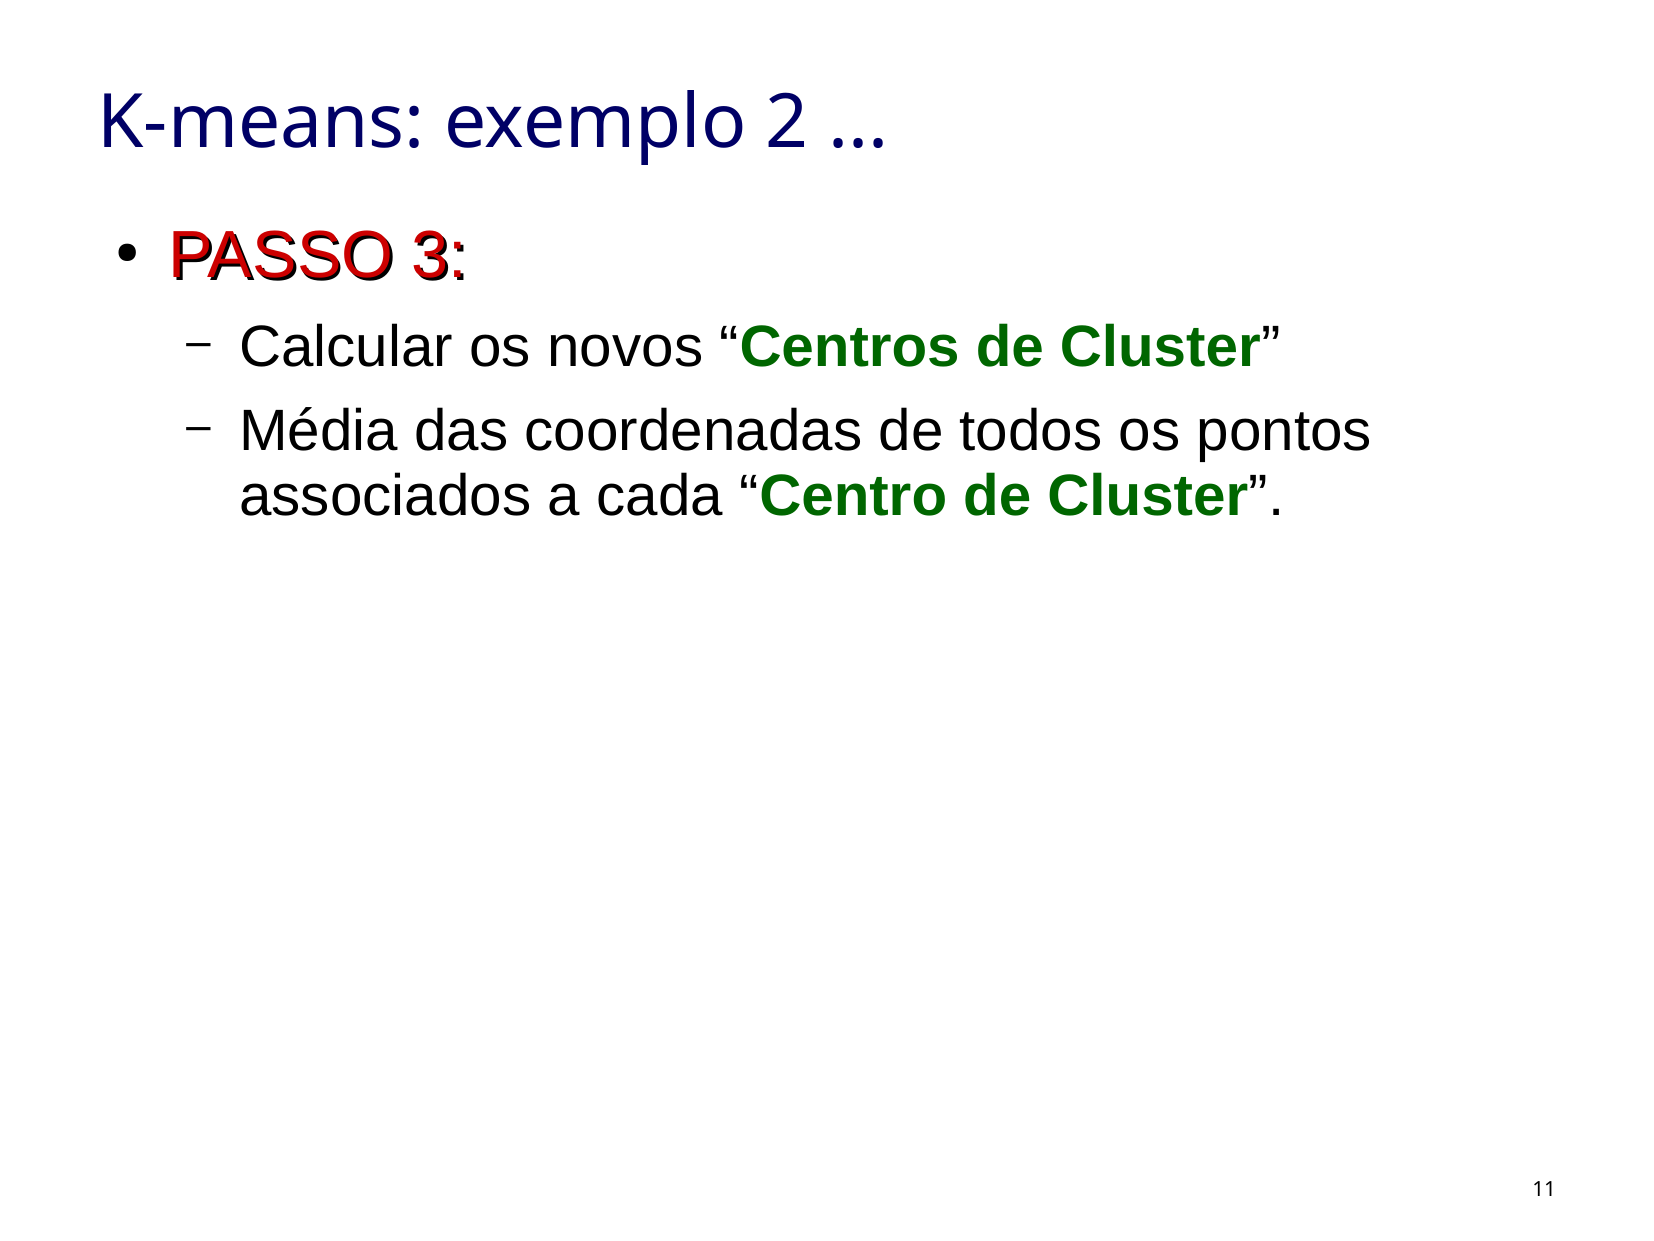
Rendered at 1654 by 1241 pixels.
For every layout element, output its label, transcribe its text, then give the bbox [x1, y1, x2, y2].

text_box K-means: exemplo 2 ... [82, 50, 1571, 178]
list PASSO 3: Calcular os novos “Centros de Cluster” Média das coordenadas de todos os pontos associados a cada “Centro de Cluster”. [82, 209, 1571, 1128]
text_box <número> [1373, 1166, 1571, 1213]
